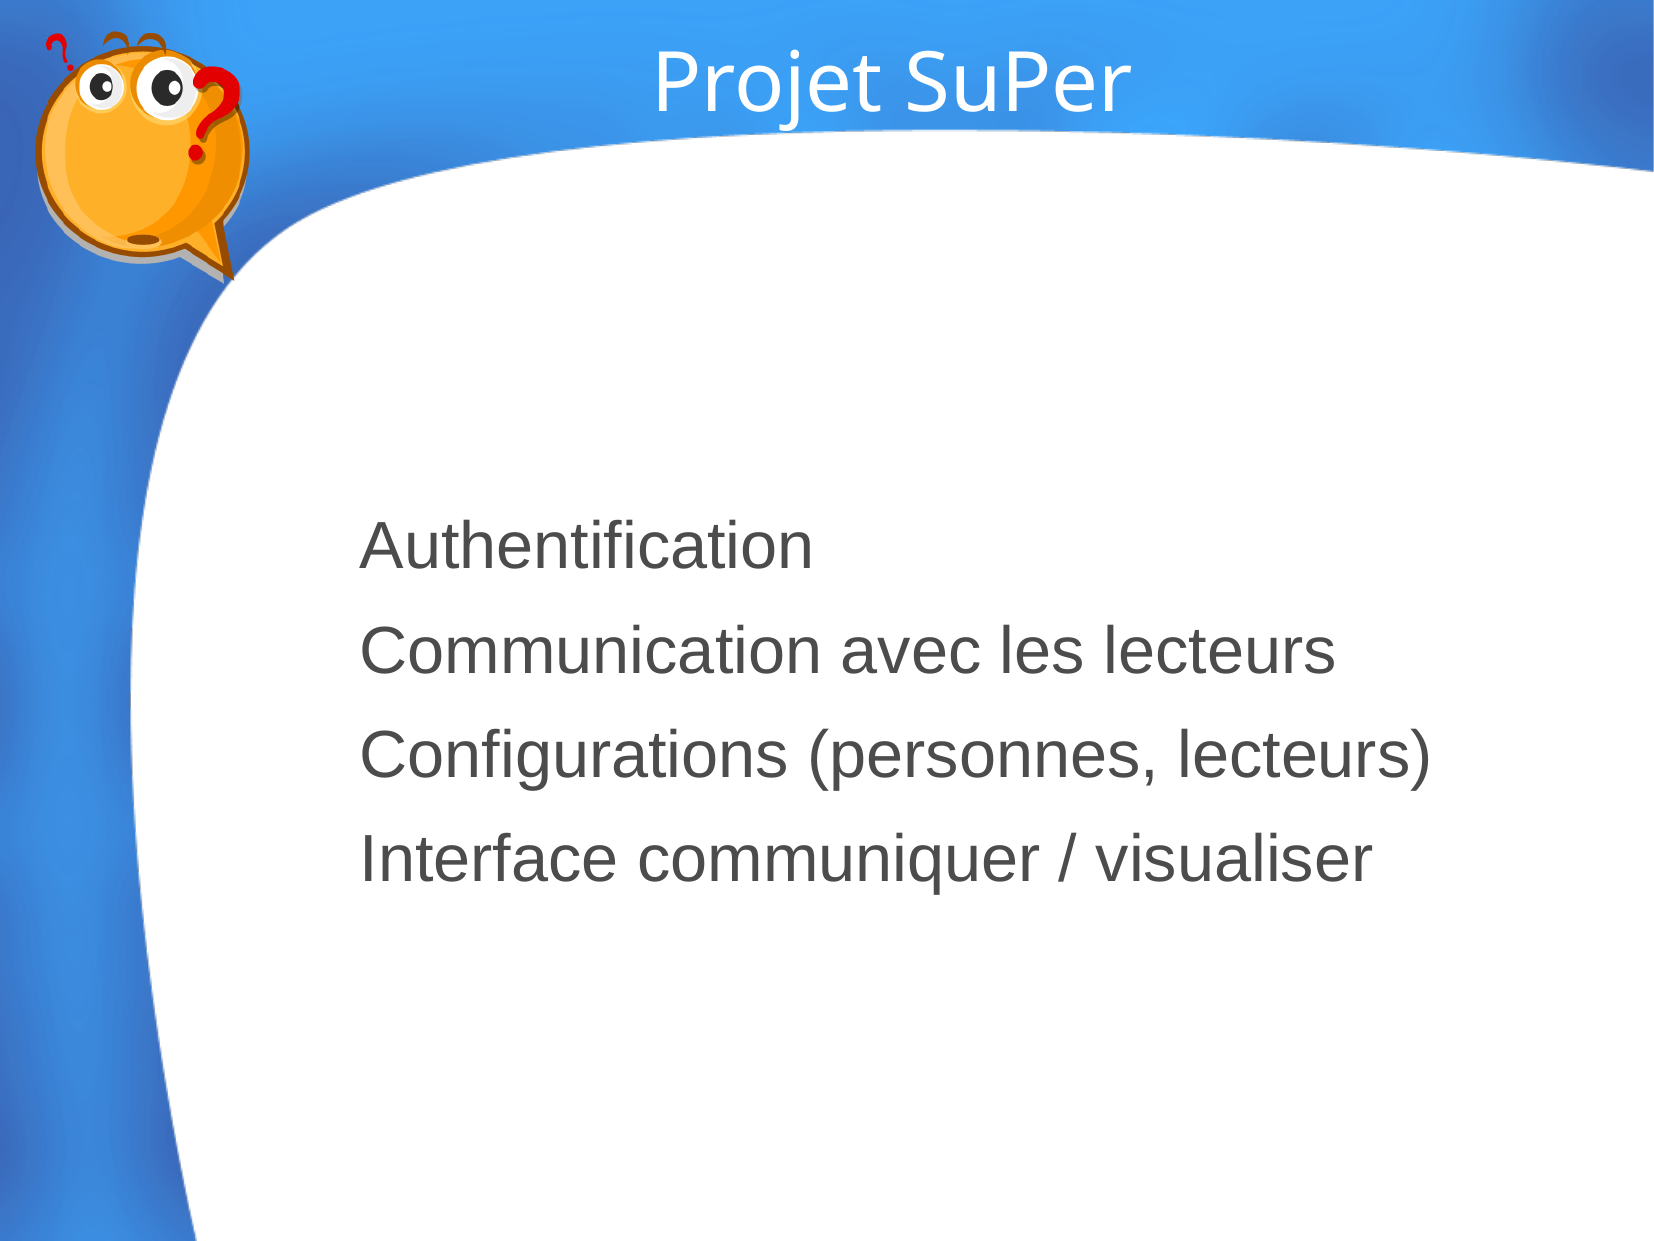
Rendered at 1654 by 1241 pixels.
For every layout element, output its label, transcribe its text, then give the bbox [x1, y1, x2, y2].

title Projet SuPer [300, 12, 1486, 148]
picture [0, 0, 1654, 1241]
list Authentification Communication avec les lecteurs Configurations (personnes, lecteurs) Interface communiquer / visualiser [300, 508, 1591, 929]
list Mes tâches [315, 171, 1486, 421]
